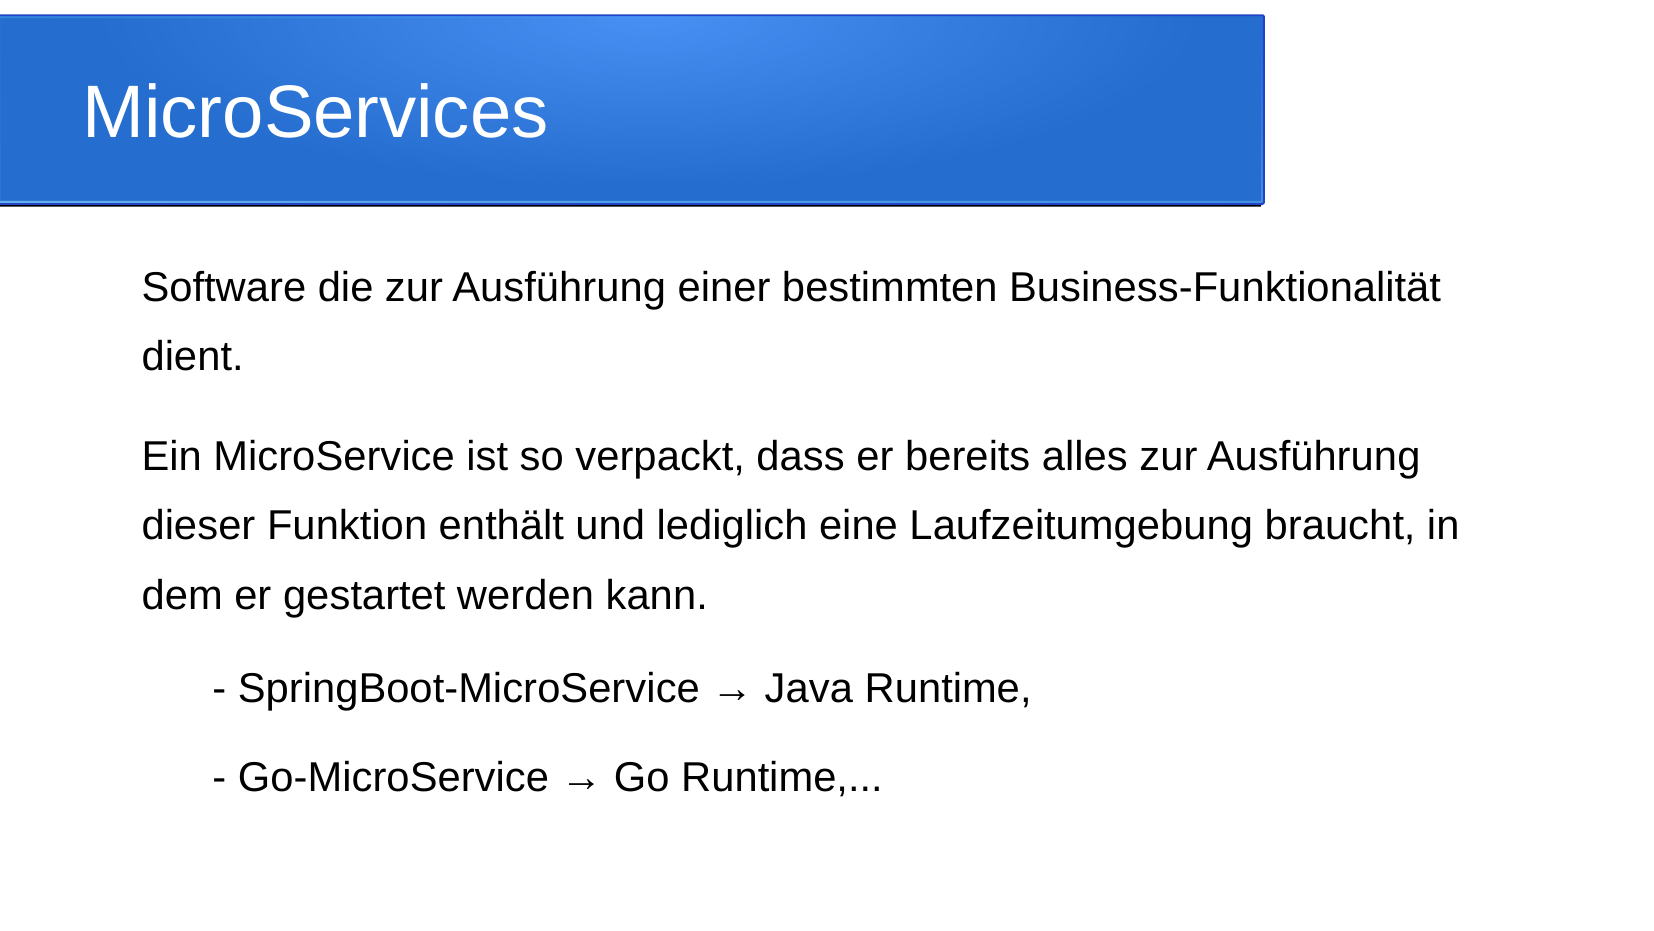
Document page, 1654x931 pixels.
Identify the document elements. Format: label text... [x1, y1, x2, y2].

list Software die zur Ausführung einer bestimmten Business-Funktionalität dient. Ein MicroService ist so verpackt, dass er bereits alles zur Ausführung dieser Funktion enthält und lediglich eine Laufzeitumgebung braucht, in dem er gestartet werden kann. - SpringBoot-MicroService → Java Runtime, - Go-MicroService → Go Runtime,... [70, 240, 1465, 886]
title MicroServices [82, 35, 1235, 189]
